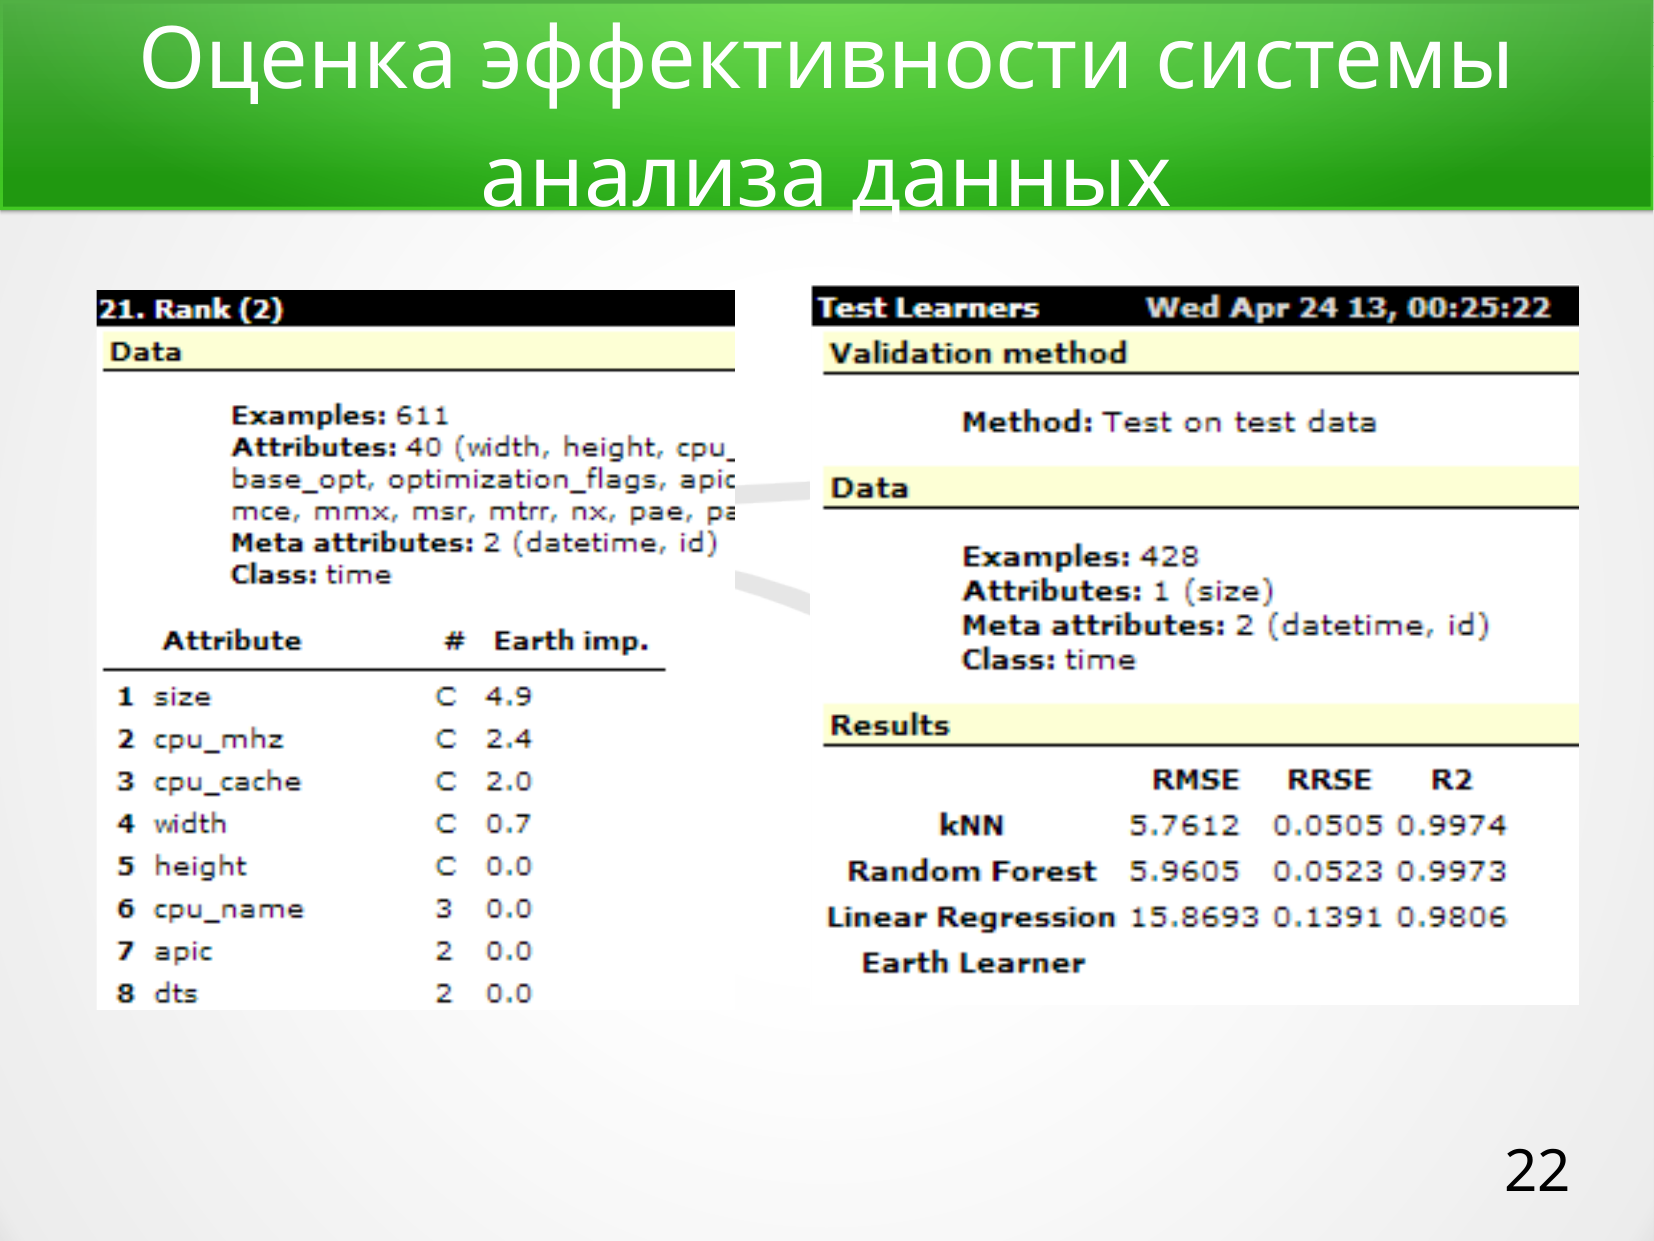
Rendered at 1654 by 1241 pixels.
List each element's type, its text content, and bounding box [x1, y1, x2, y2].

title Оценка эффективности системы анализа данных [82, 10, 1571, 219]
picture [96, 284, 1579, 1010]
